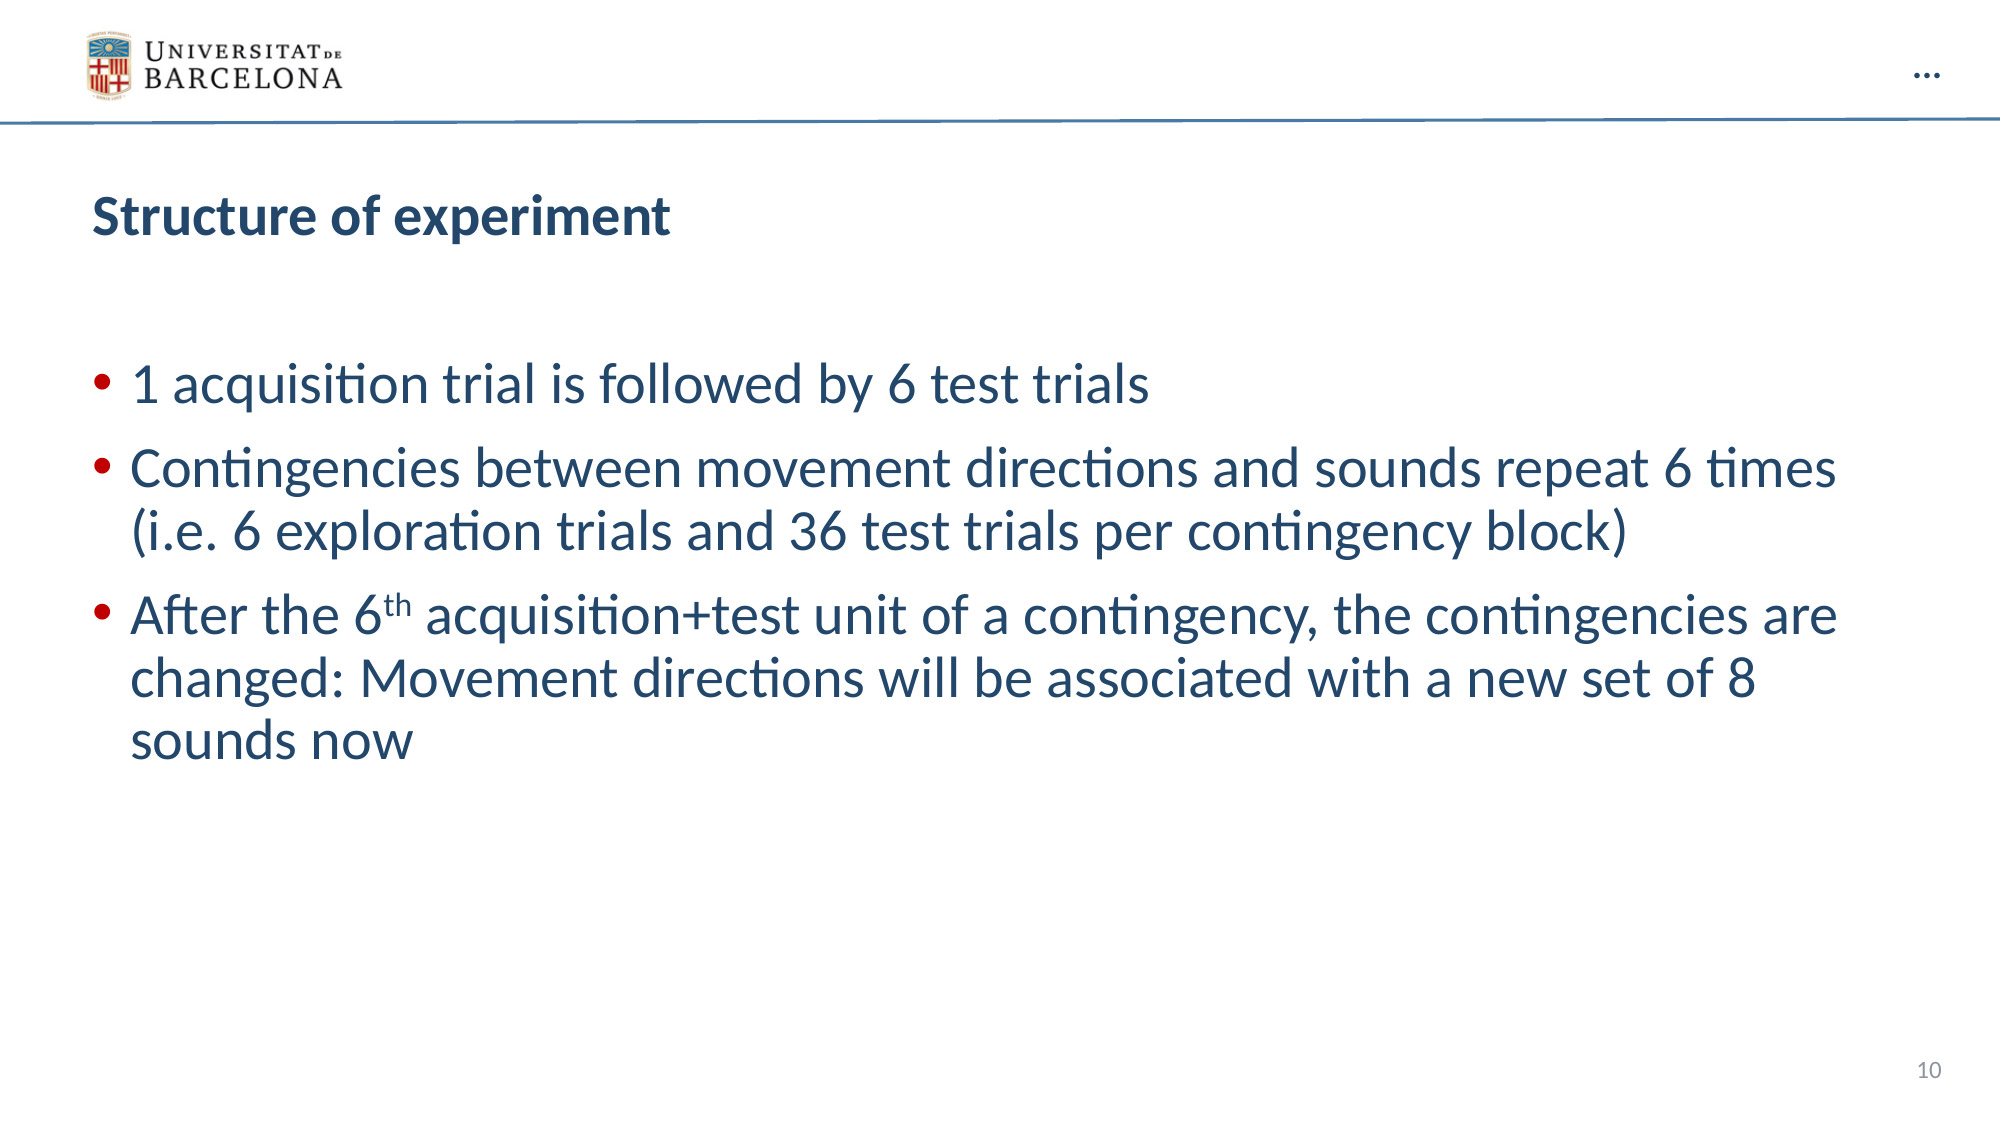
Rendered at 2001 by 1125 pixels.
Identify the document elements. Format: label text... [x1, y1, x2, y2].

list Structure of experiment 1 acquisition trial is followed by 6 test trials Contingencies between movement directions and sounds repeat 6 times (i.e. 6 exploration trials and 36 test trials per contingency block) After the 6th acquisition+test unit of a contingency, the contingencies are changed: Movement directions will be associated with a new set of 8 sounds now [77, 178, 1891, 1014]
slide_number 13 [1507, 1038, 1957, 1099]
title ... [673, 29, 1957, 103]
picture [77, 23, 353, 109]
